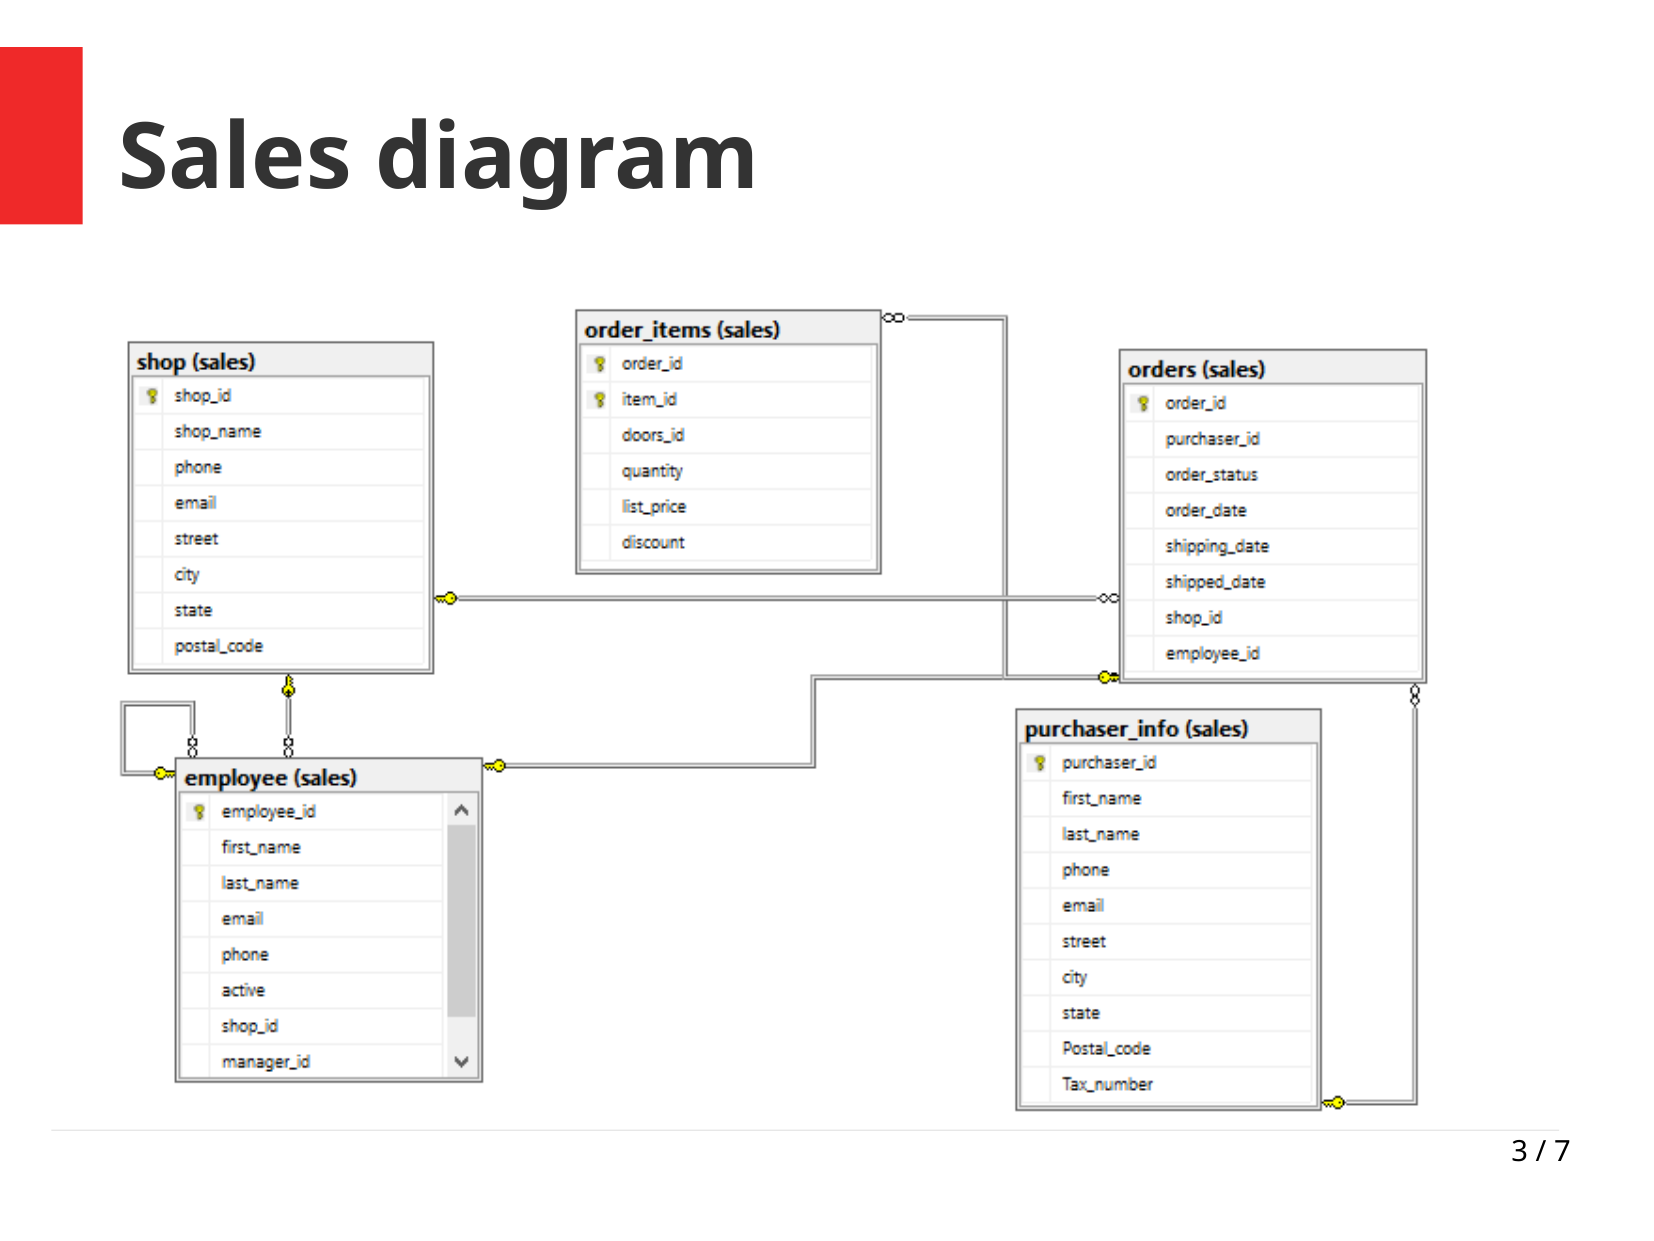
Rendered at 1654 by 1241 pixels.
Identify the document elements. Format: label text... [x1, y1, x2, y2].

picture [51, 283, 1560, 1131]
title Sales diagram [118, 49, 1571, 257]
